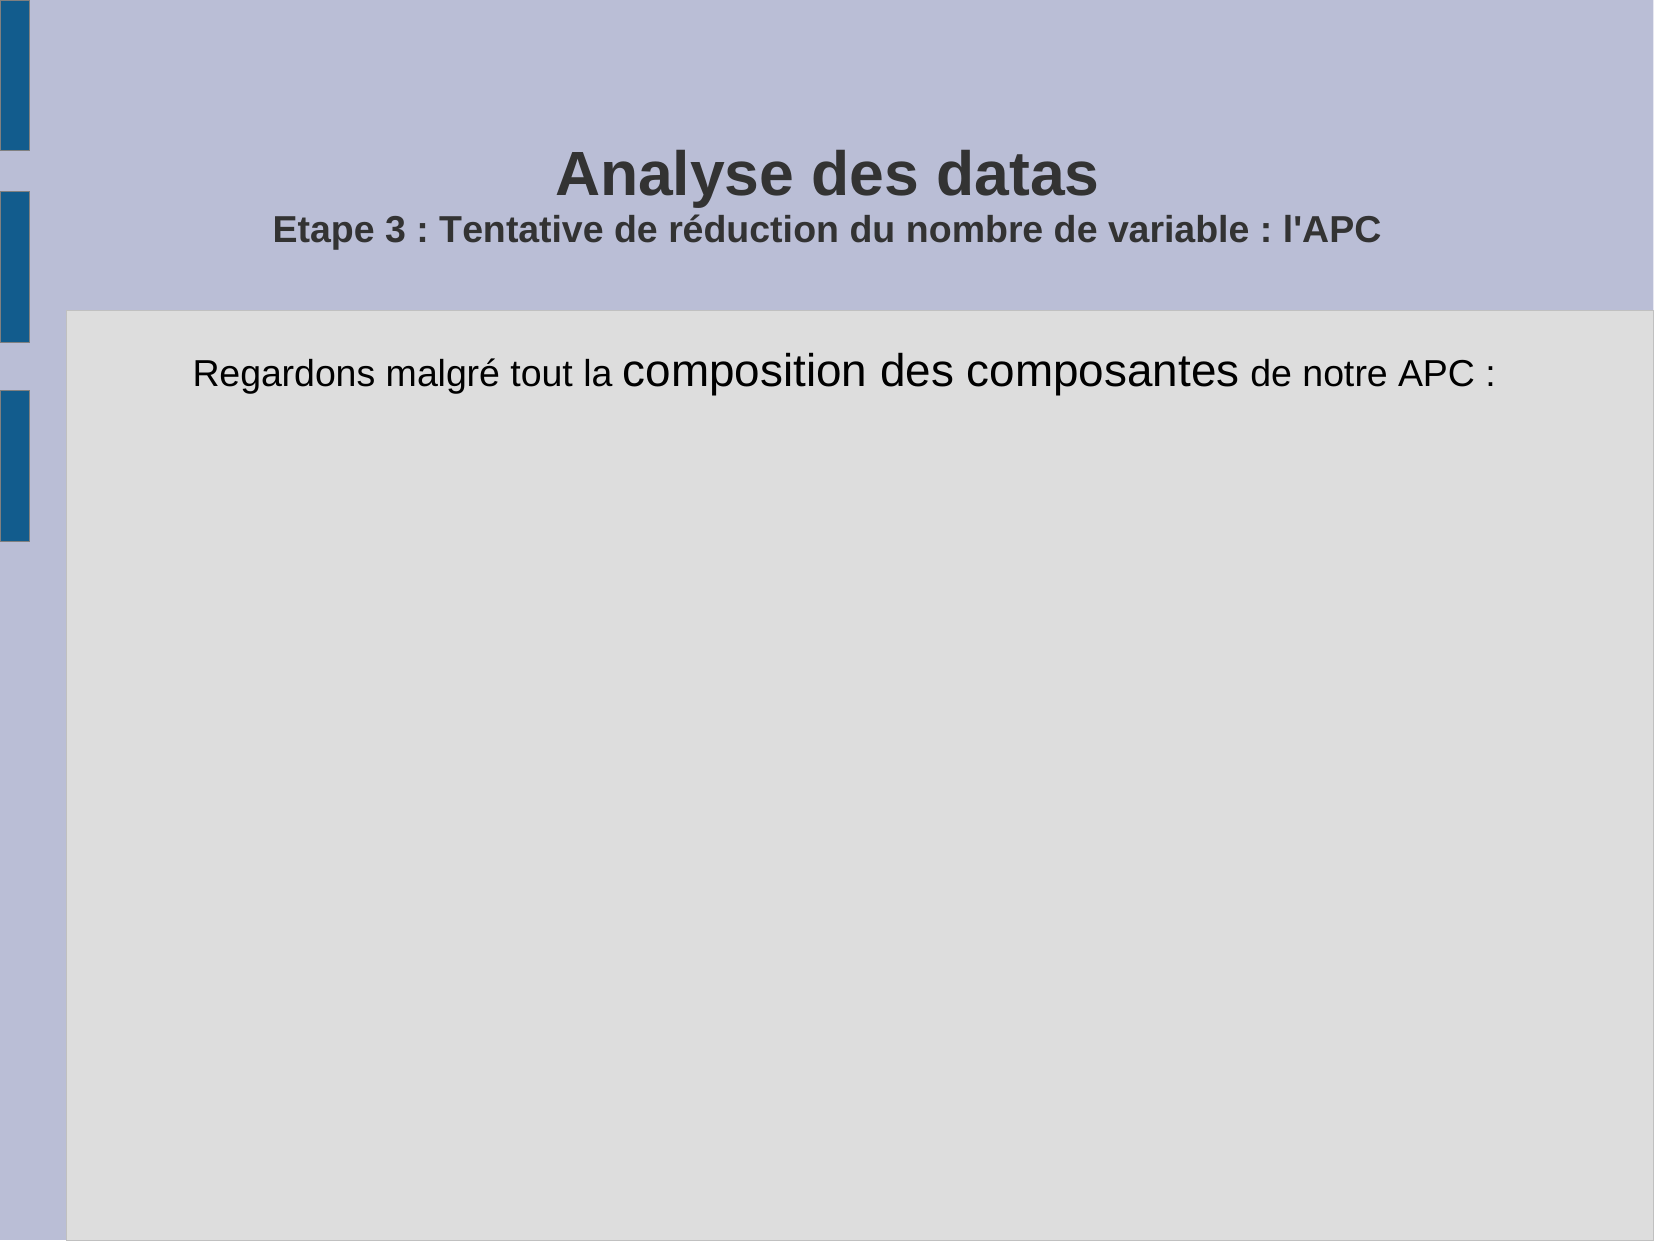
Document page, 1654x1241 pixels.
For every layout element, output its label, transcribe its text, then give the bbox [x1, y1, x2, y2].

title Analyse des datas Etape 3 : Tentative de réduction du nombre de variable : l'APC [121, 91, 1534, 299]
list Regardons malgré tout la composition des composantes de notre APC : [121, 344, 1534, 718]
